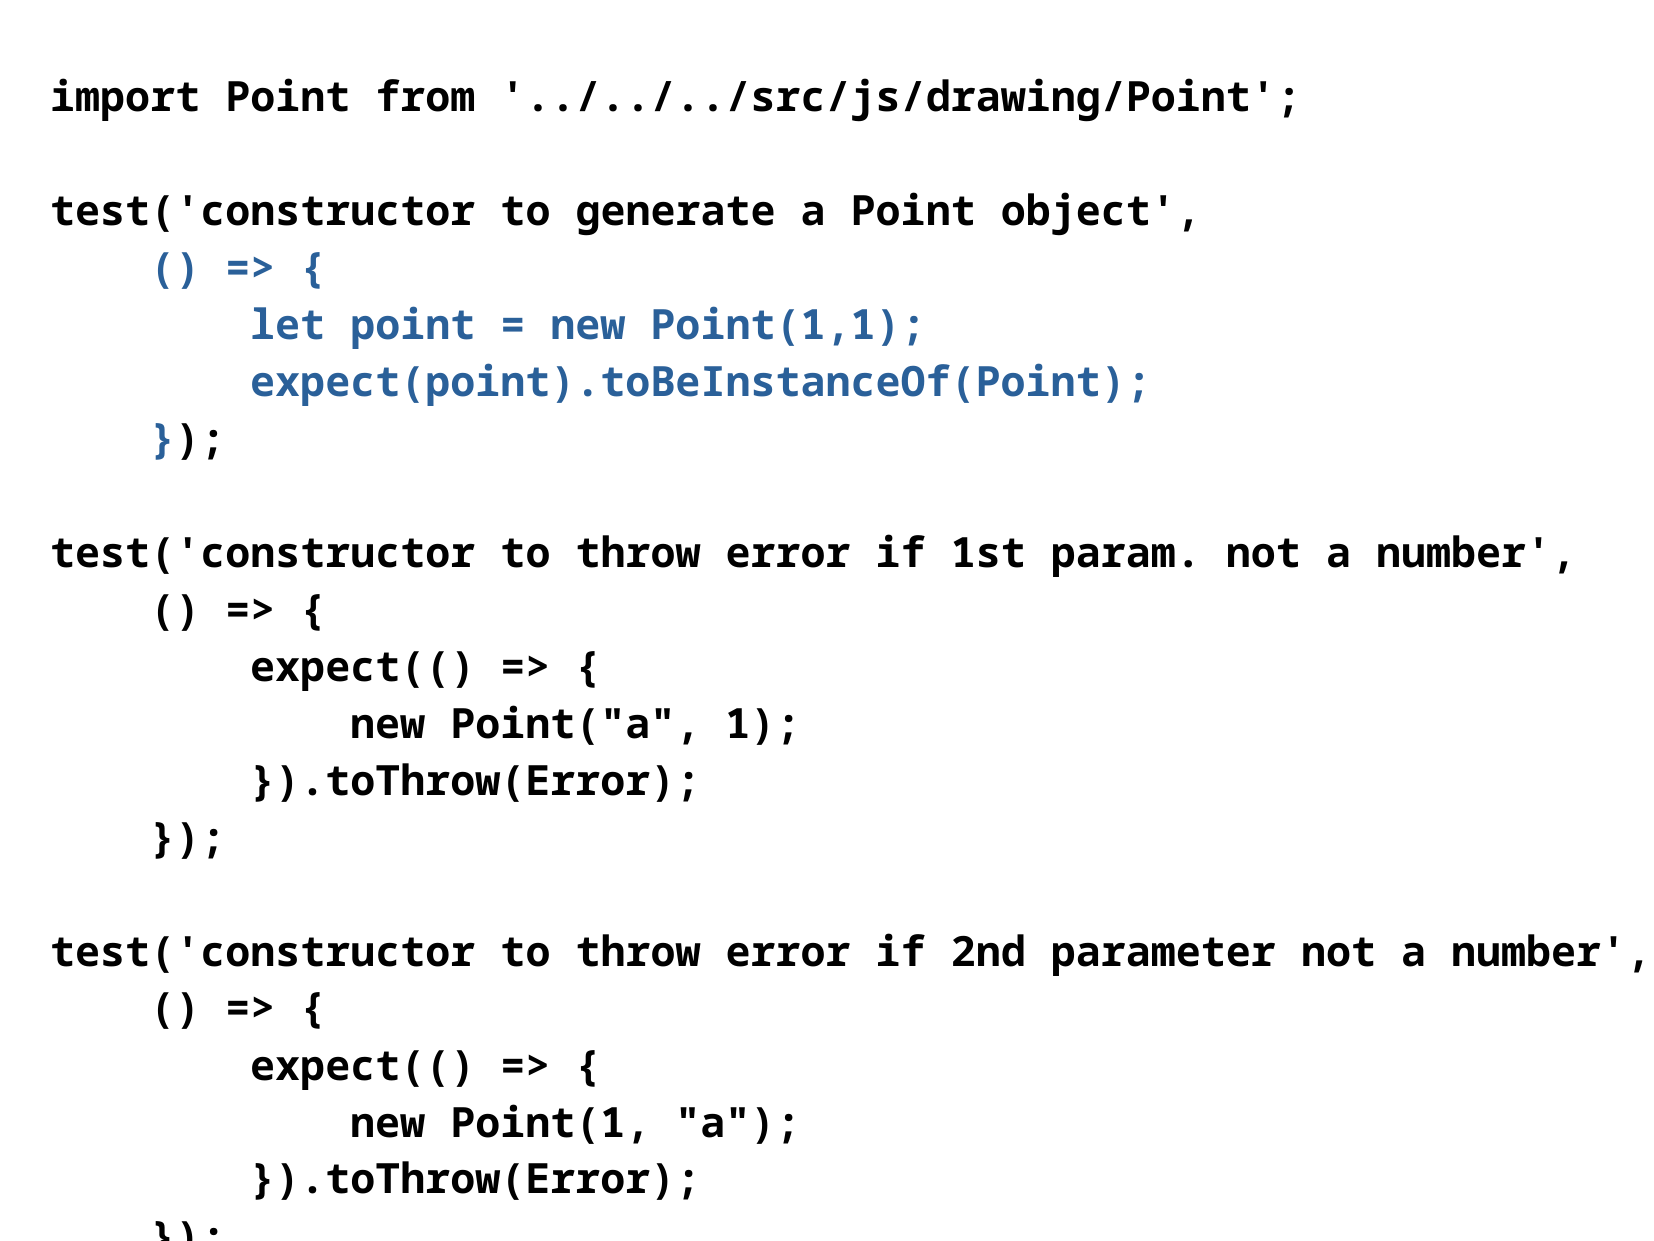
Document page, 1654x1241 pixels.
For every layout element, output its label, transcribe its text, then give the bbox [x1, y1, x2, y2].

text_box import Point from '../../../src/js/drawing/Point'; test('constructor to generate a Point object', () => { let point = new Point(1,1); expect(point).toBeInstanceOf(Point); }); test('constructor to throw error if 1st param. not a number', () => { expect(() => { new Point("a", 1); }).toThrow(Error); }); test('constructor to throw error if 2nd parameter not a number', () => { expect(() => { new Point(1, "a"); }).toThrow(Error); }); [35, 59, 1654, 1241]
